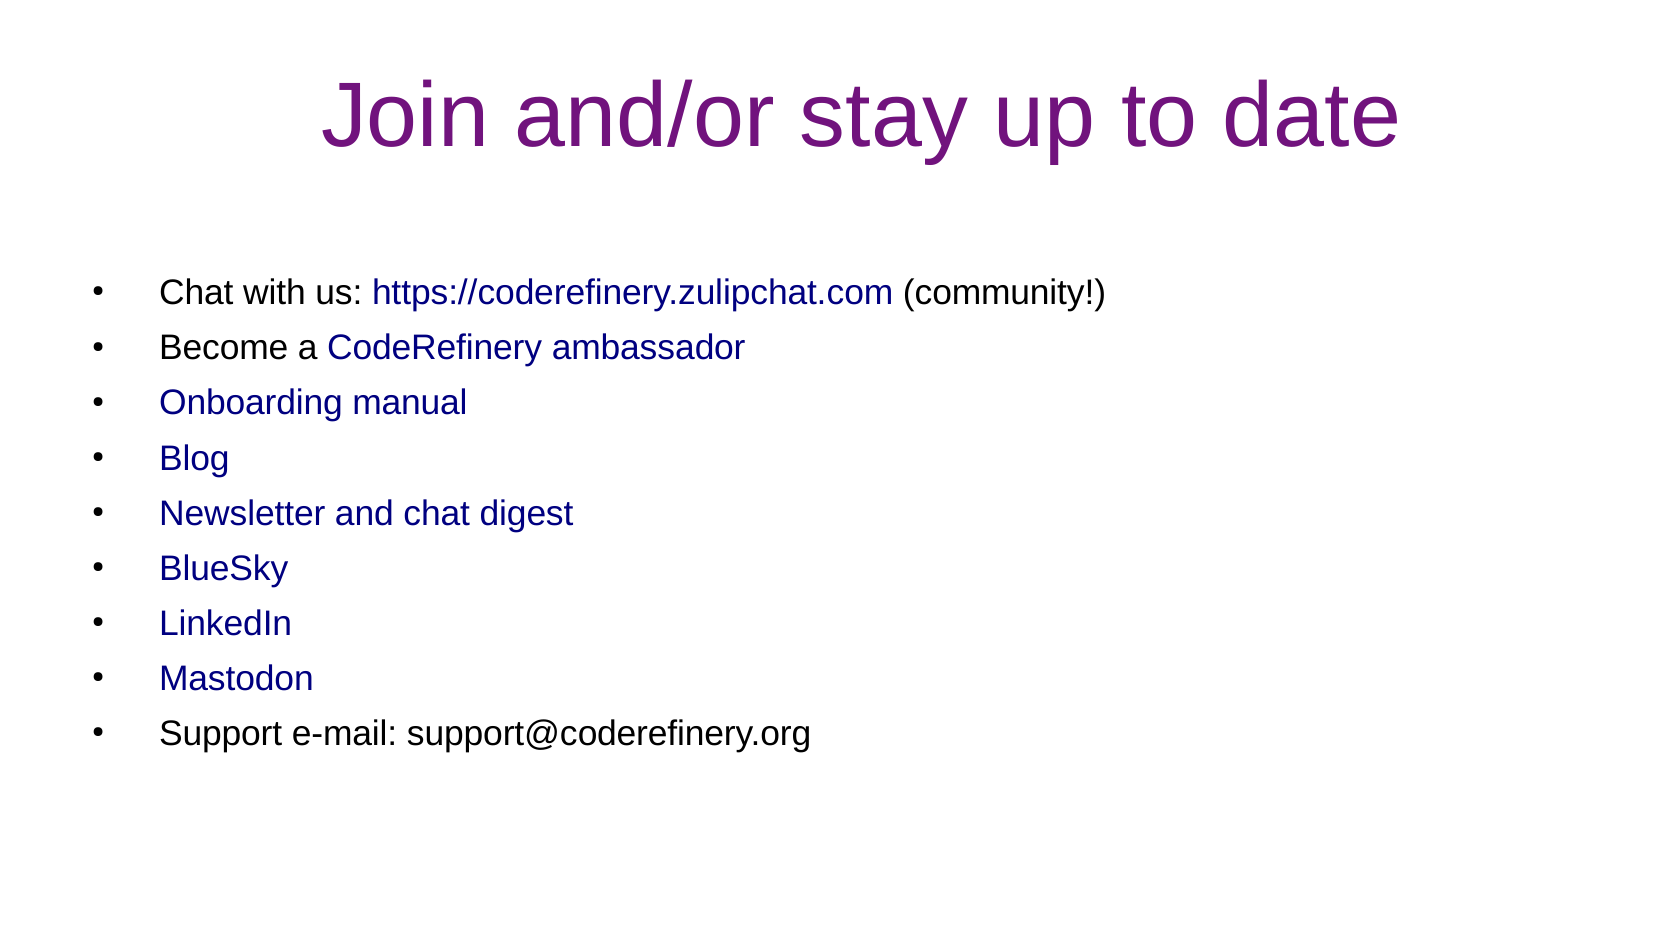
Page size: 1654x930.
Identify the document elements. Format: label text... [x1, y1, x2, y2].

title Join and/or stay up to date [82, 37, 1571, 193]
list Chat with us: https://coderefinery.zulipchat.com (community!) Become a CodeRefinery ambassador Onboarding manual Blog Newsletter and chat digest BlueSky LinkedIn Mastodon Support e-mail: support@coderefinery.org [82, 217, 1571, 757]
